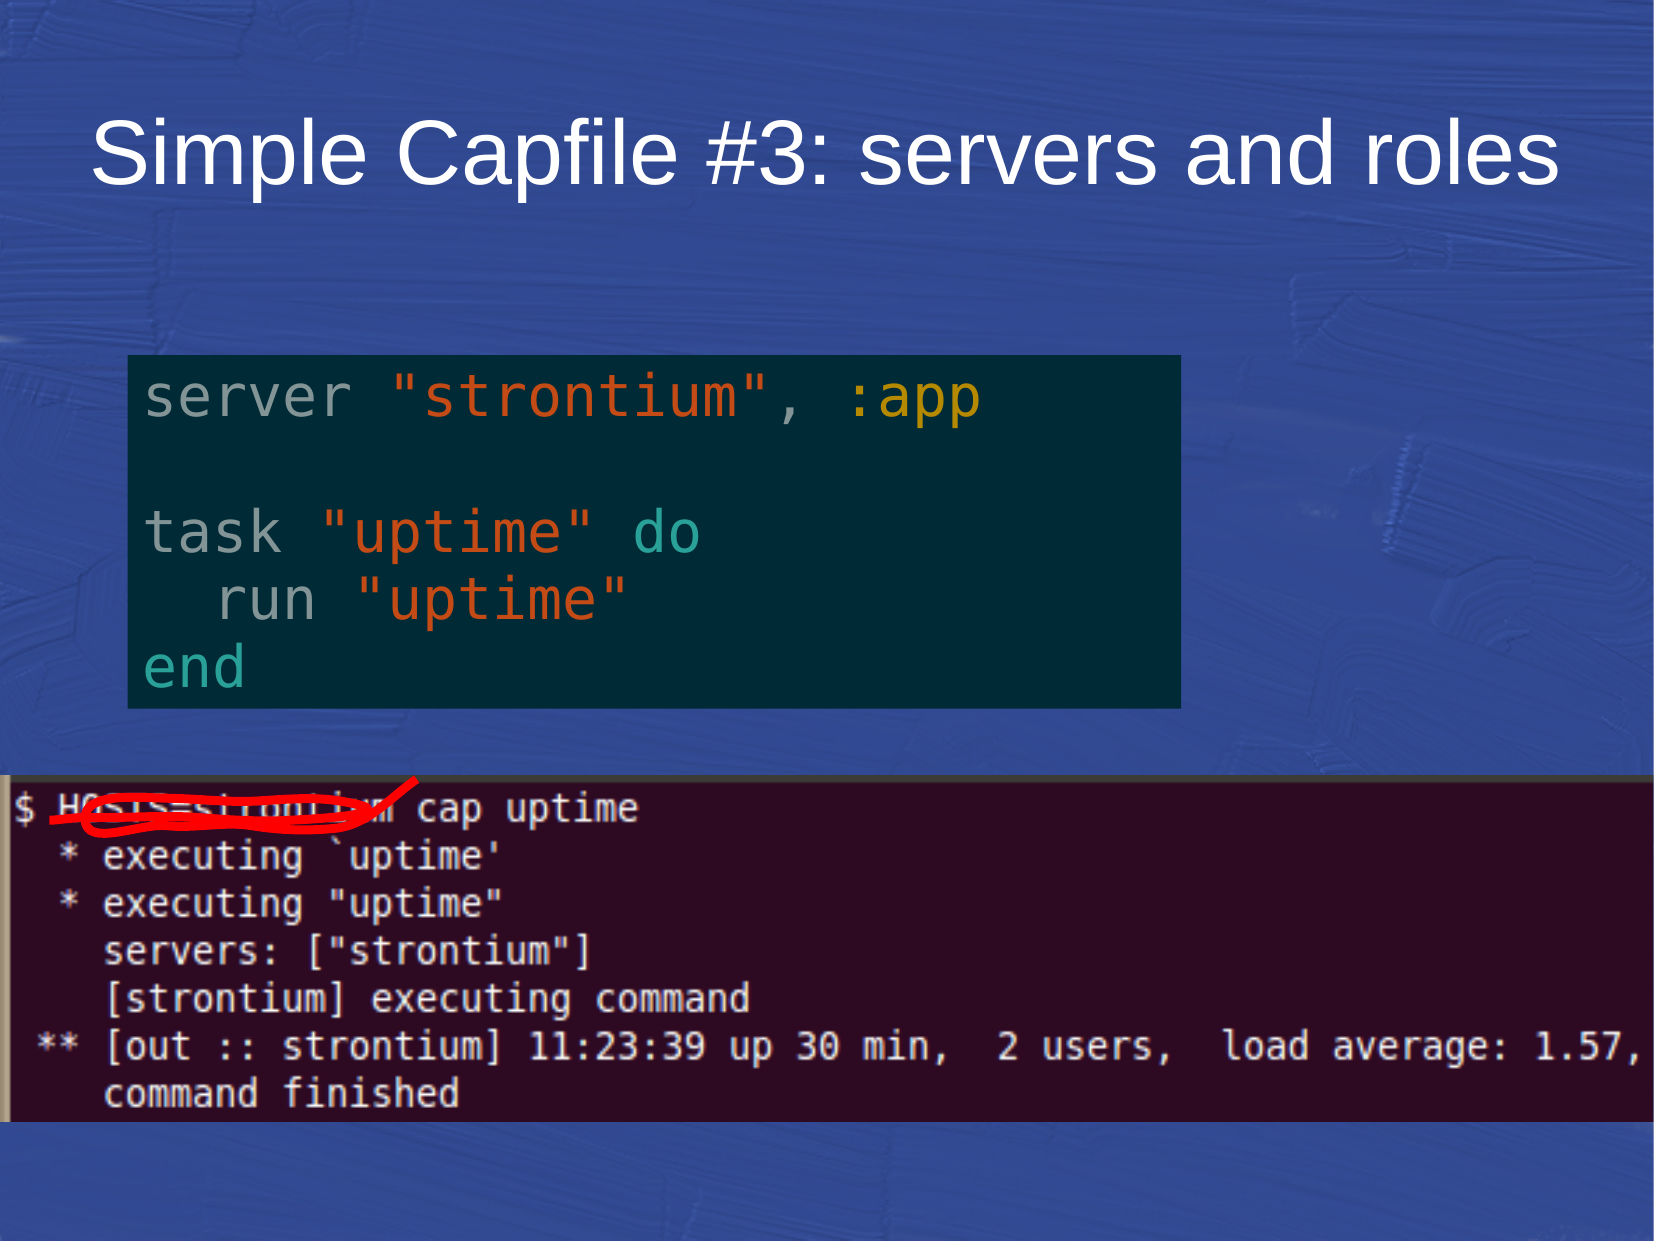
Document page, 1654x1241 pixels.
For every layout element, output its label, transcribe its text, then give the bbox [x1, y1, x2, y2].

text_box server "strontium", :app task "uptime" do run "uptime" end [127, 355, 1182, 709]
picture [0, 0, 1654, 1241]
title Simple Capfile #3: servers and roles [82, 56, 1571, 250]
